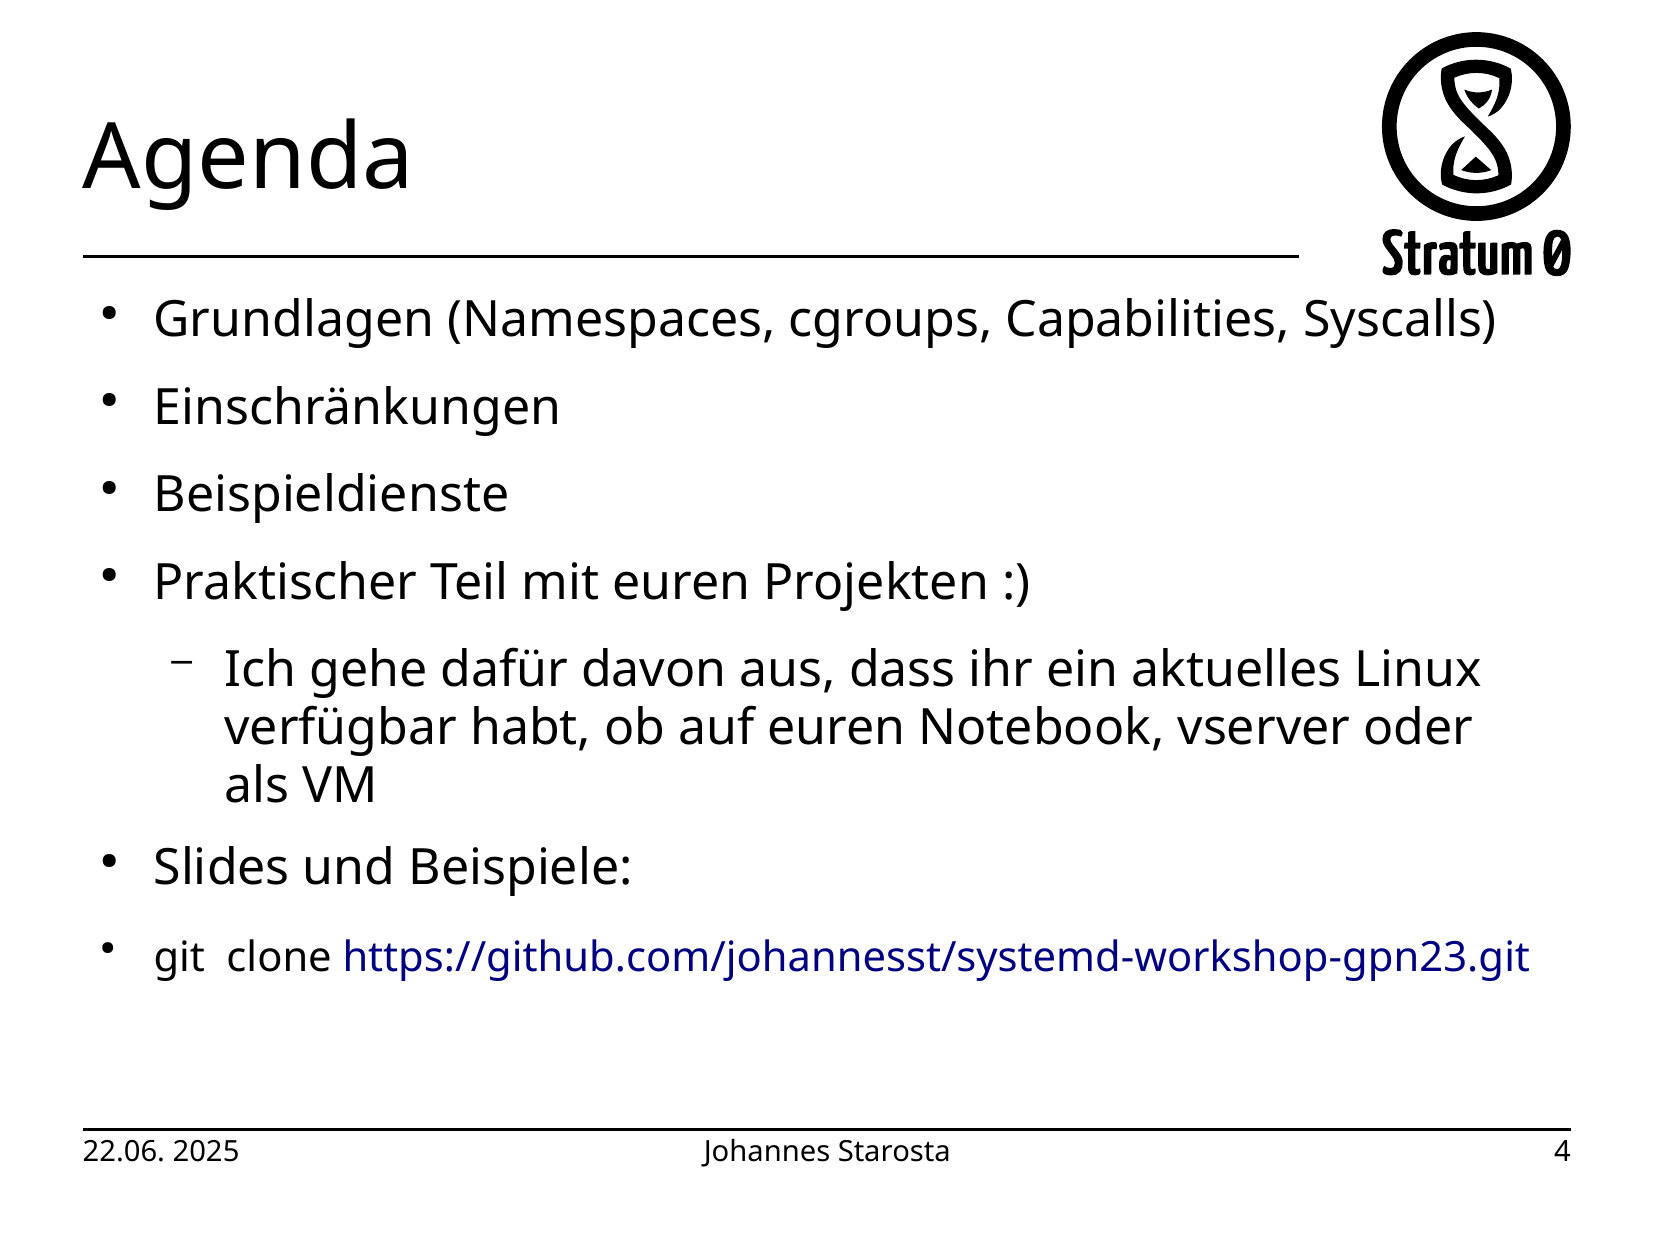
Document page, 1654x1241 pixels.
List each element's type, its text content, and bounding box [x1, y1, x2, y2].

title Agenda [82, 49, 1300, 257]
list Grundlagen (Namespaces, cgroups, Capabilities, Syscalls) Einschränkungen Beispieldienste Praktischer Teil mit euren Projekten :) Ich gehe dafür davon aus, dass ihr ein aktuelles Linux verfügbar habt, ob auf euren Notebook, vserver oder als VM Slides und Beispiele: git clone https://github.com/johannesst/systemd-workshop-gpn23.git [82, 290, 1538, 1010]
